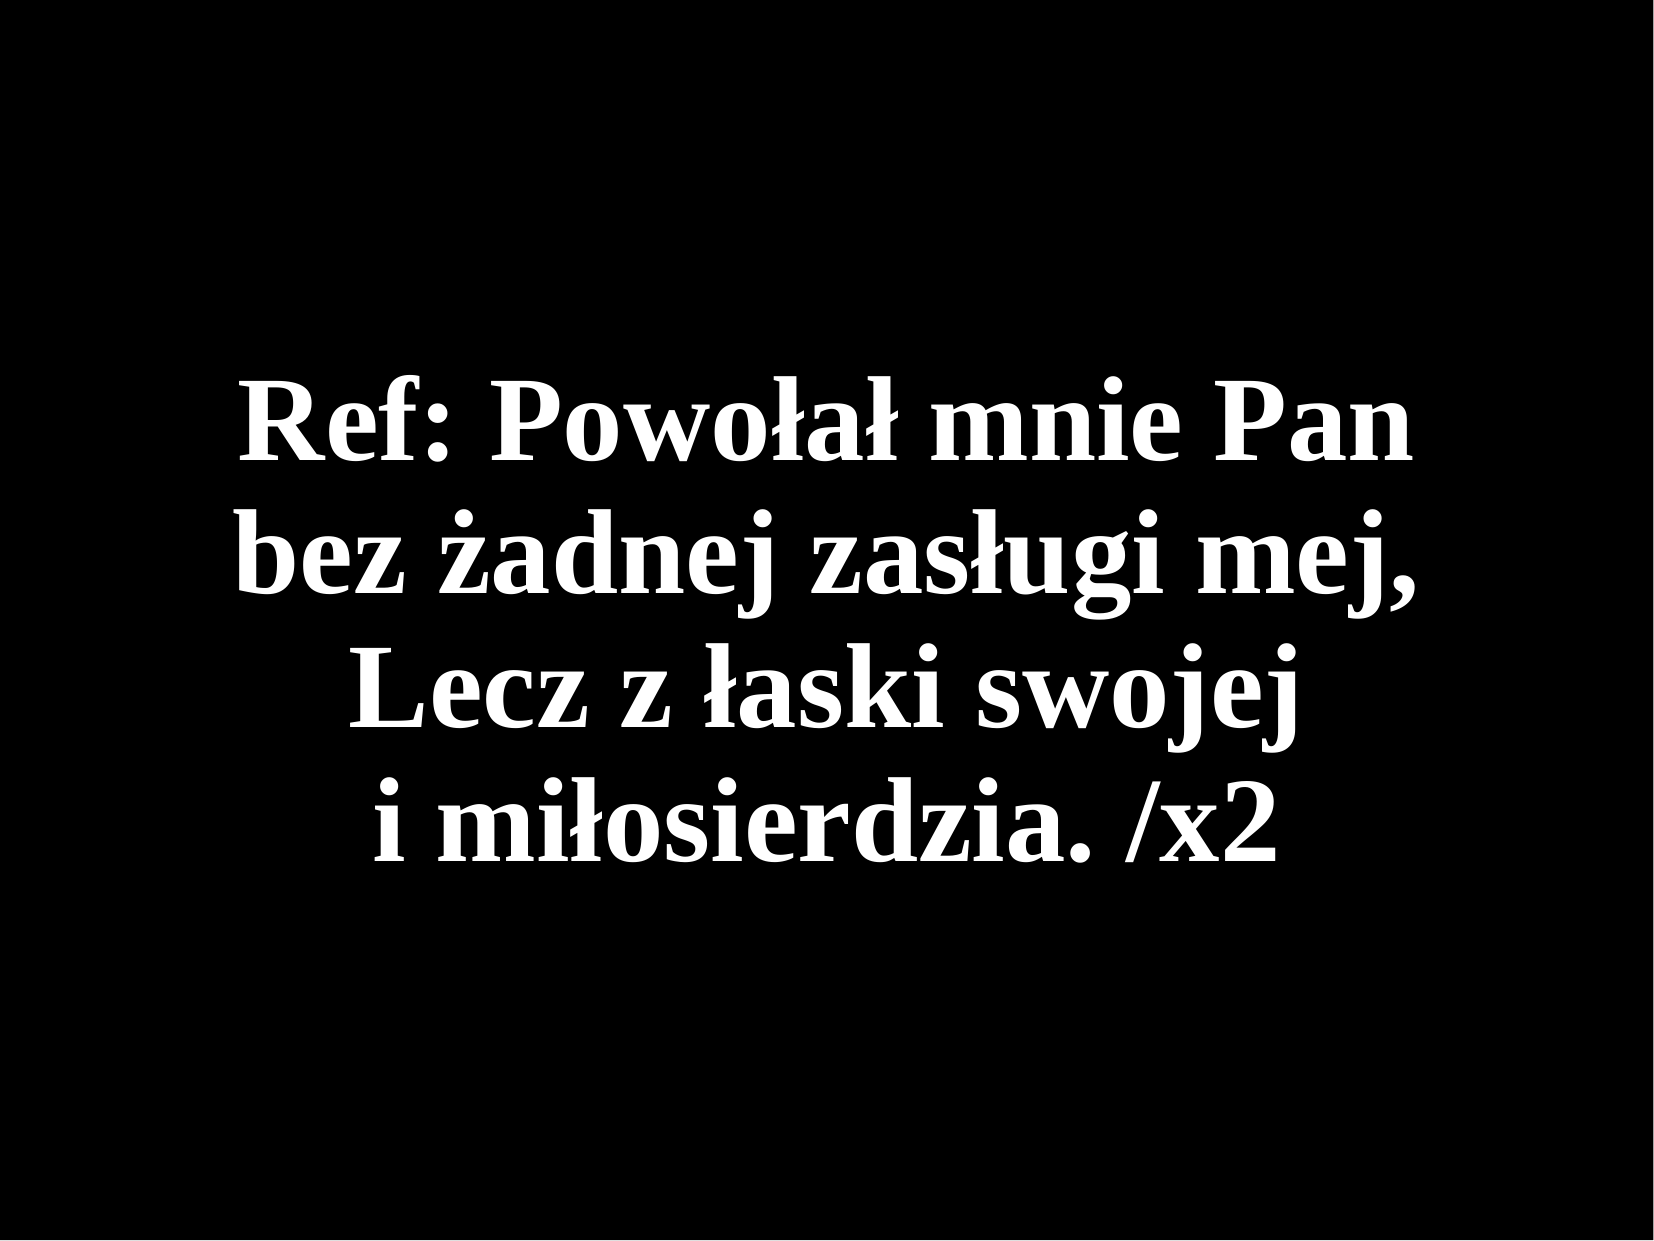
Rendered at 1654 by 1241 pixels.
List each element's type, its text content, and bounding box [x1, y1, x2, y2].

title Ref: Powołał mnie Pan bez żadnej zasługi mej, Lecz z łaski swojej i miłosierdzia. /x2 [0, 0, 1654, 1241]
